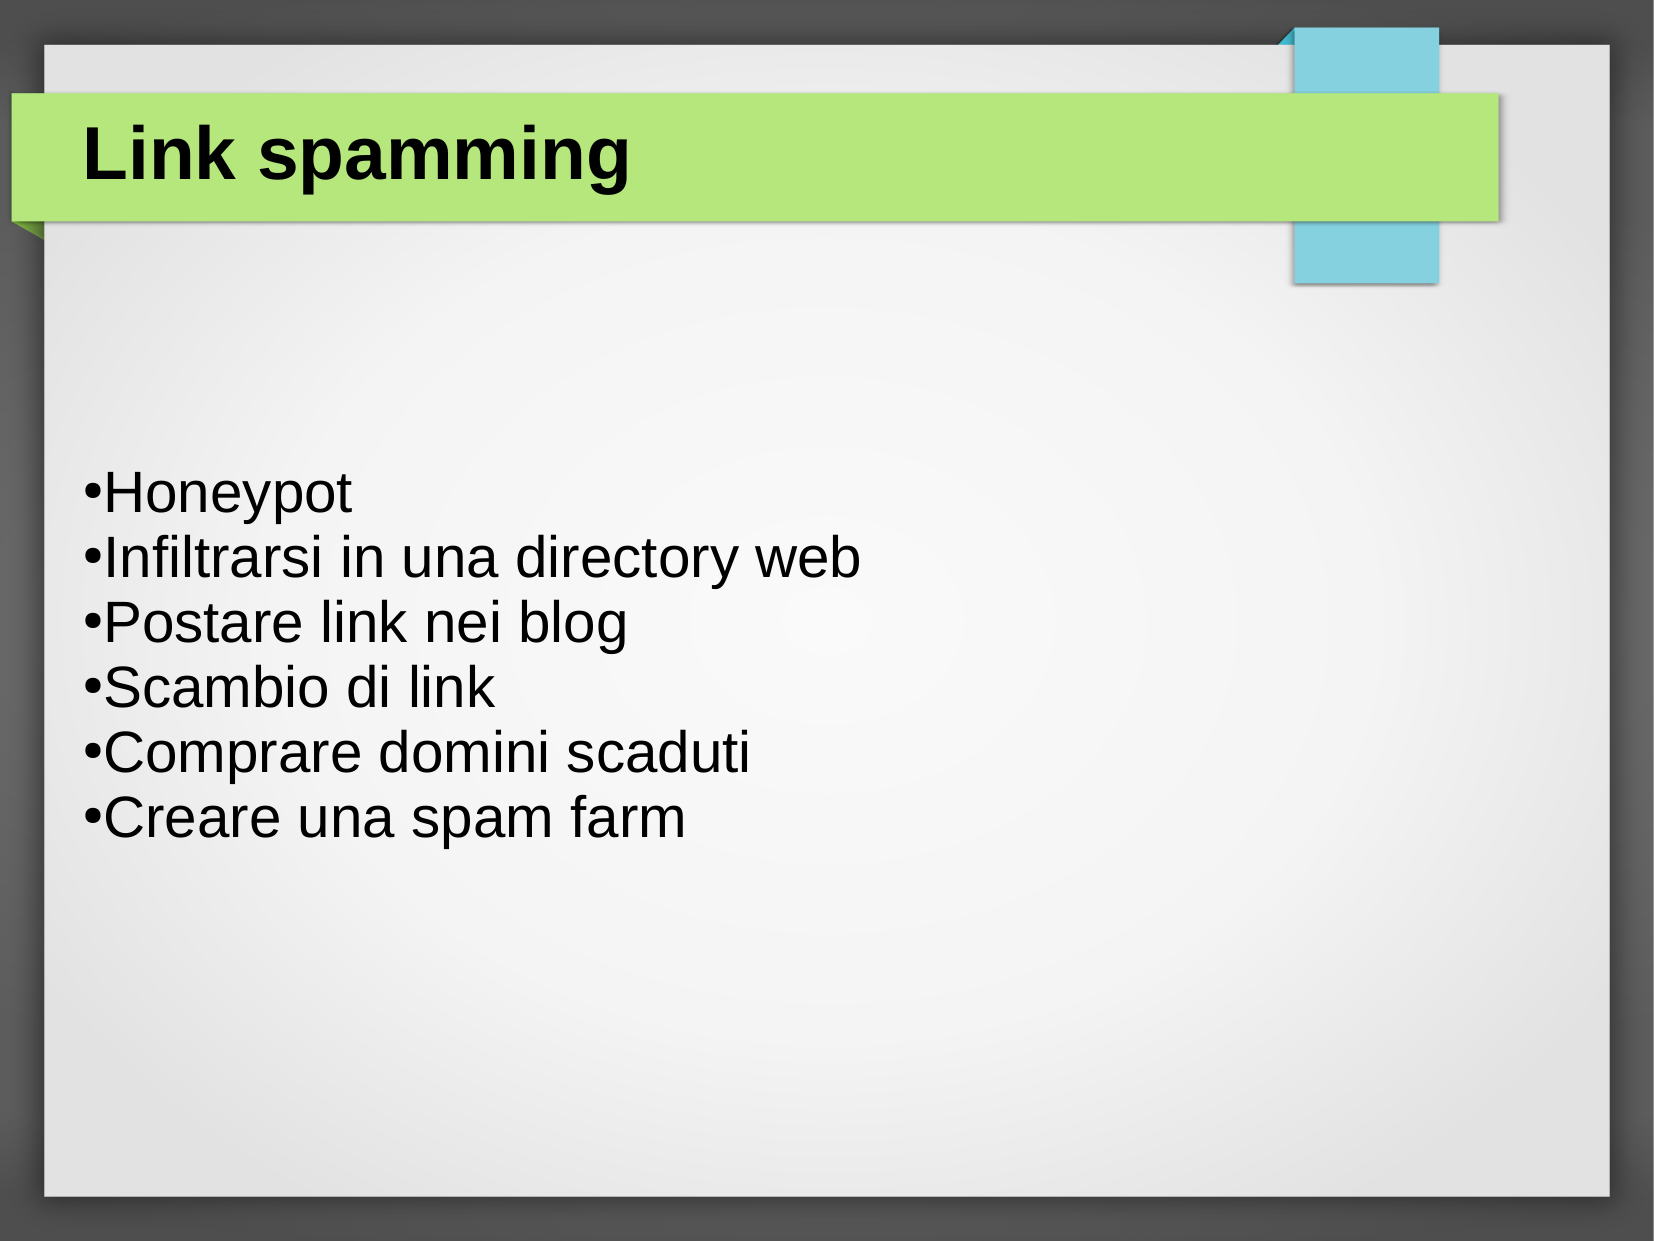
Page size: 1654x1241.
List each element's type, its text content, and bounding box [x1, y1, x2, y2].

picture [0, 0, 1654, 1241]
title Link spamming [82, 94, 1264, 213]
subtitle Honeypot Infiltrarsi in una directory web Postare link nei blog Scambio di link Comprare domini scaduti Creare una spam farm [82, 295, 1571, 1015]
